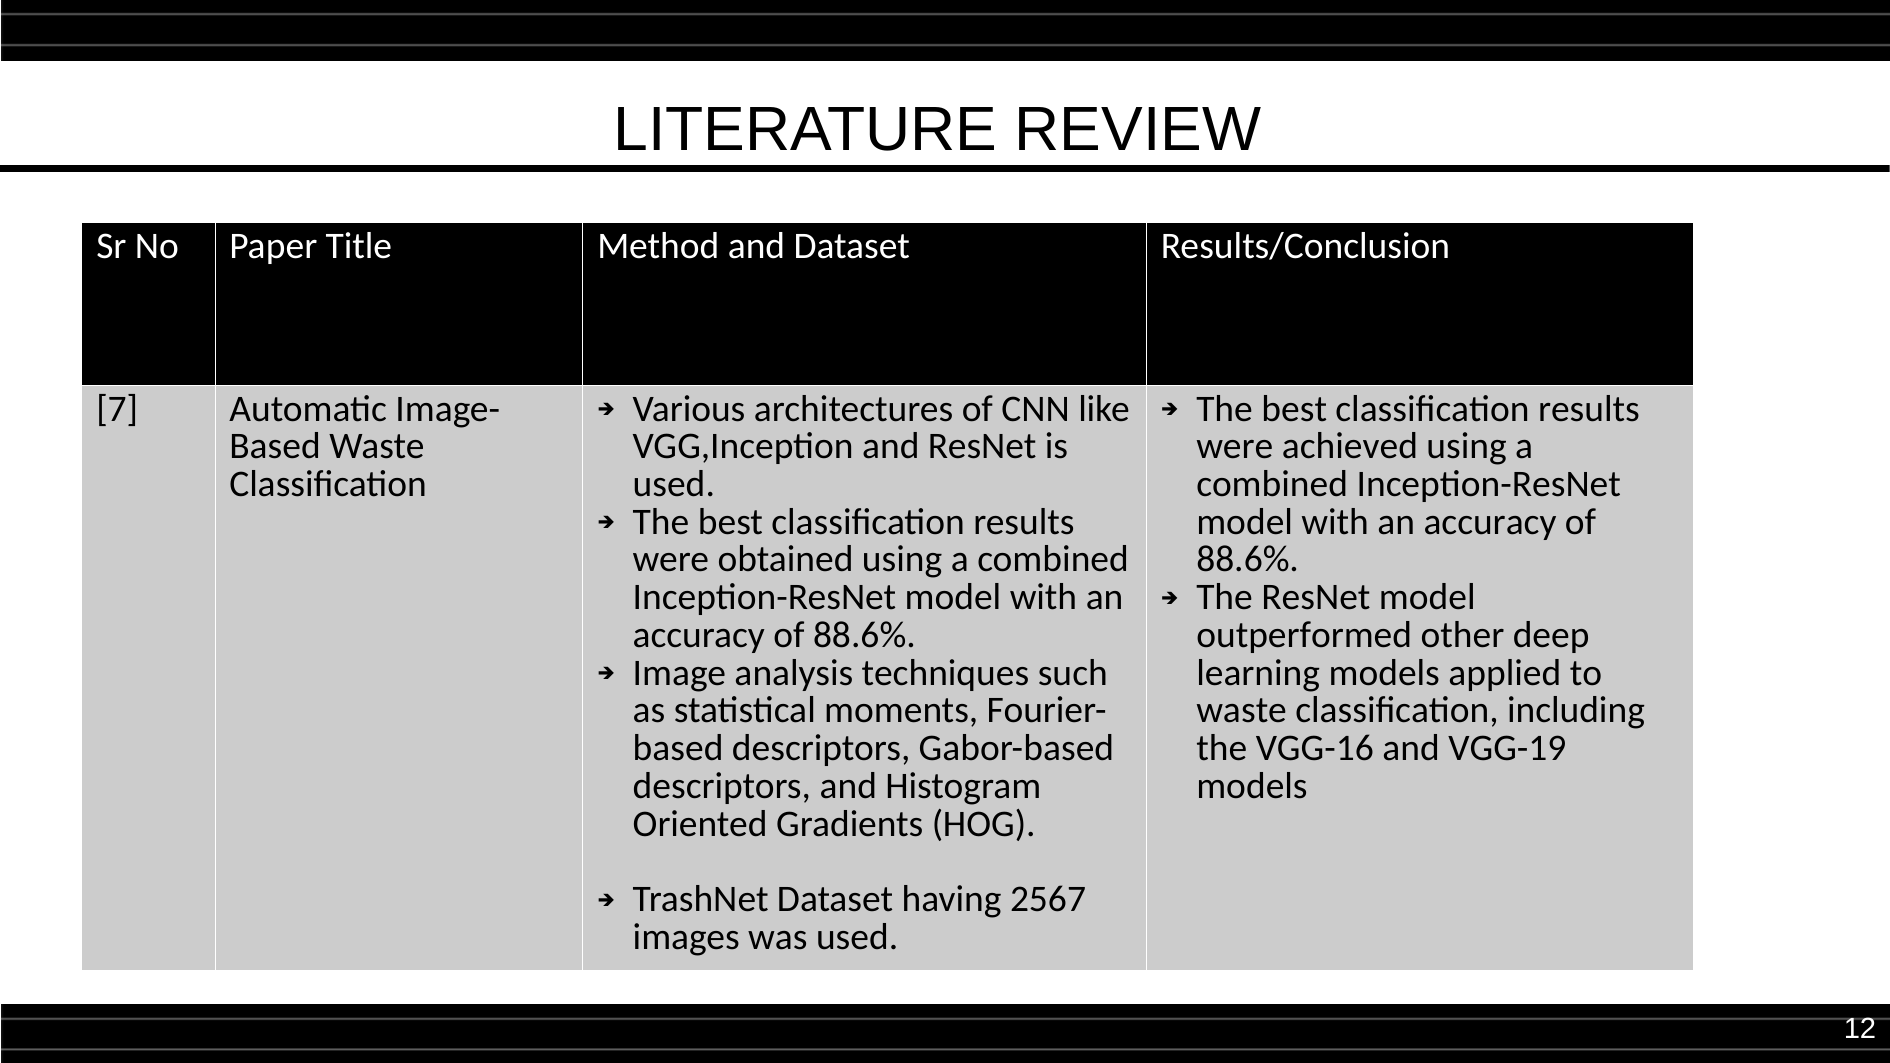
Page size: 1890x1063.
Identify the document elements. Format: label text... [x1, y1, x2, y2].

table_header Paper Title [216, 223, 582, 385]
table_cell Various architectures of CNN like VGG,Inception and ResNet is used. The best classification results were obtained using a combined Inception-ResNet model with an accuracy of 88.6%. Image analysis techniques such as statistical moments, Fourier-based descriptors, Gabor-based descriptors, and Histogram Oriented Gradients (HOG). TrashNet Dataset having 2567 images was used. [583, 386, 1146, 970]
table_header Sr No [82, 223, 215, 385]
picture [1, 0, 1890, 61]
table_header Method and Dataset [583, 223, 1146, 385]
title LITERATURE REVIEW [87, 88, 1789, 165]
table_cell Automatic Image-Based Waste Classification [216, 386, 582, 970]
picture [1, 1004, 1890, 1063]
table_header Results/Conclusion [1147, 223, 1693, 385]
table_cell The best classification results were achieved using a combined Inception-ResNet model with an accuracy of 88.6%. The ResNet model outperformed other deep learning models applied to waste classification, including the VGG-16 and VGG-19 models [1147, 386, 1693, 970]
table_cell [7] [82, 386, 215, 970]
